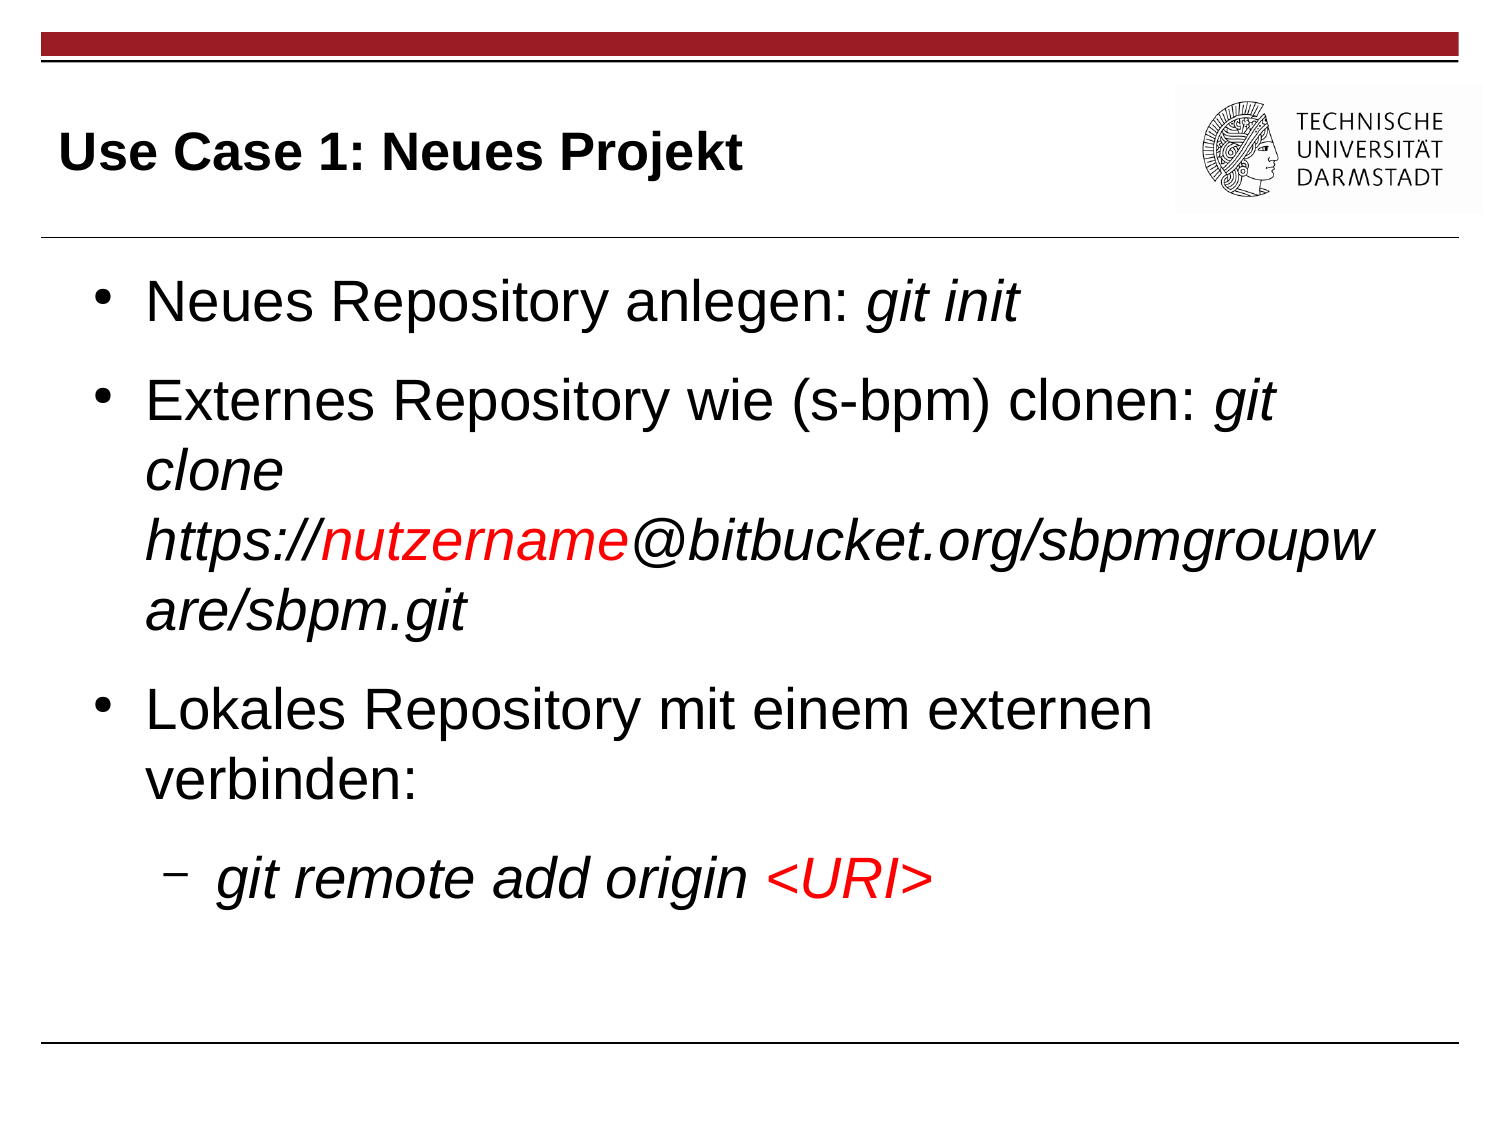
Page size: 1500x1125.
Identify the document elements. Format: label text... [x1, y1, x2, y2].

text_box Use Case 1: Neues Projekt [58, 80, 1149, 218]
list Neues Repository anlegen: git init Externes Repository wie (s-bpm) clonen: git clone https://nutzername@bitbucket.org/sbpmgroupware/sbpm.git Lokales Repository mit einem externen verbinden: git remote add origin <URI> [75, 263, 1395, 916]
picture [1175, 84, 1483, 214]
